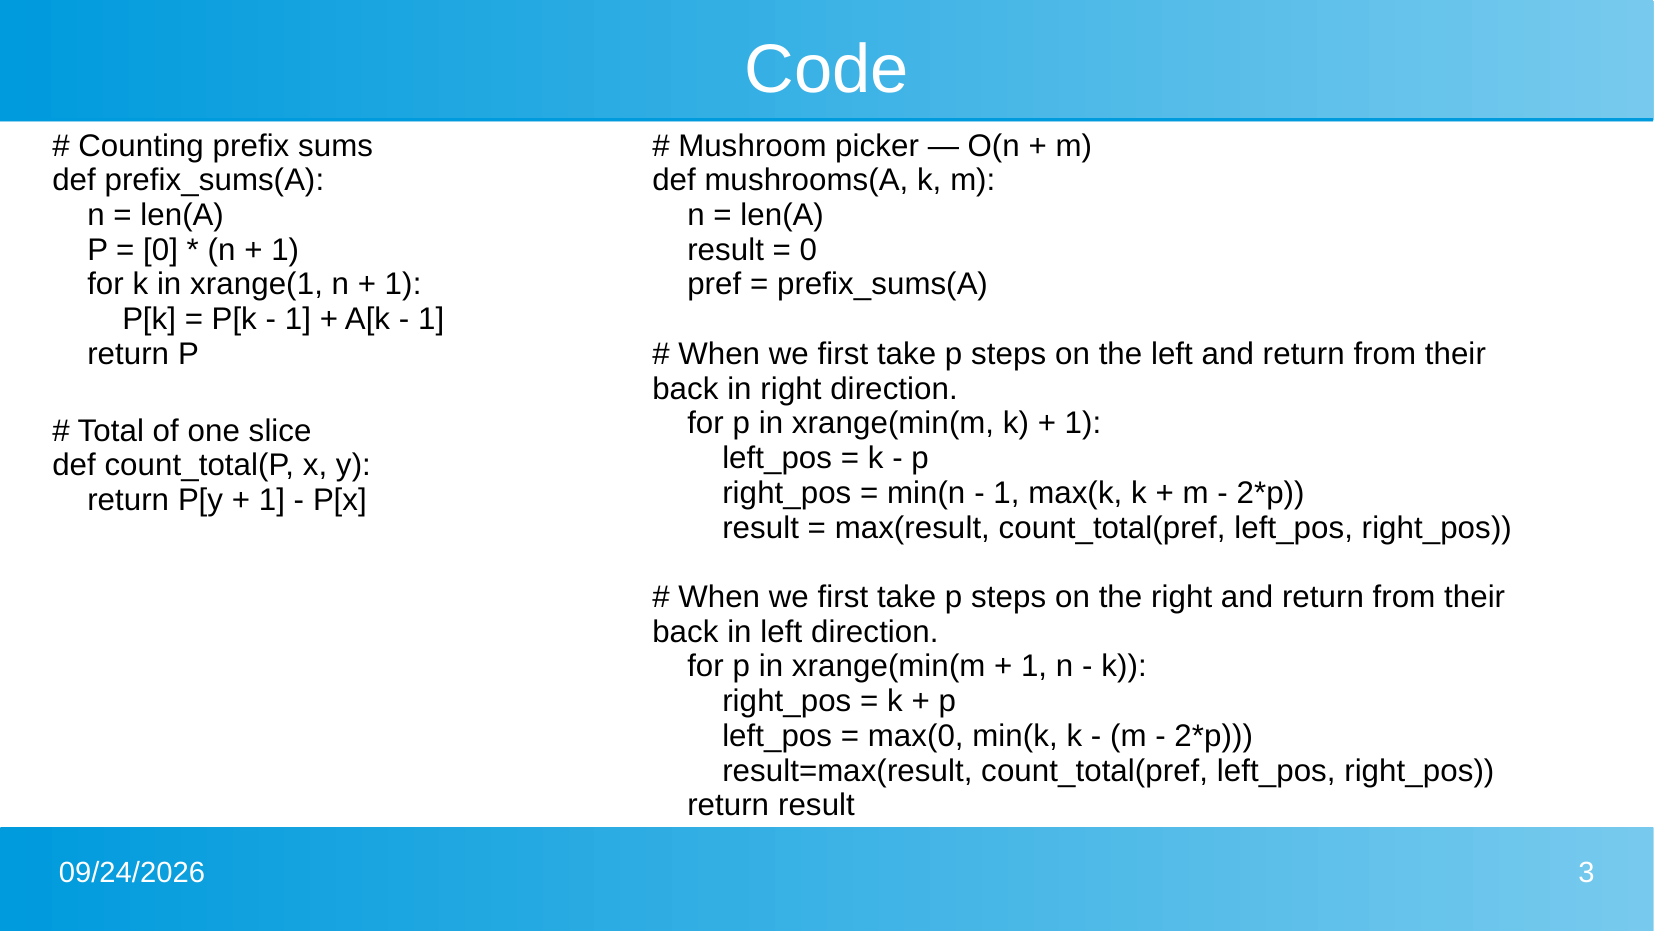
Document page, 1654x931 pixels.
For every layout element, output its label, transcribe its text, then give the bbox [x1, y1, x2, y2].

text_box # Mushroom picker — O(n + m) def mushrooms(A, k, m): n = len(A) result = 0 pref = prefix_sums(A) # When we first take p steps on the left and return from their back in right direction. for p in xrange(min(m, k) + 1): left_pos = k - p right_pos = min(n - 1, max(k, k + m - 2*p)) result = max(result, count_total(pref, left_pos, right_pos)) # When we first take p steps on the right and return from their back in left direction. for p in xrange(min(m + 1, n - k)): right_pos = k + p left_pos = max(0, min(k, k - (m - 2*p))) result=max(result, count_total(pref, left_pos, right_pos)) return result [637, 120, 1538, 830]
text_box # Counting preﬁx sums def prefix_sums(A): n = len(A) P = [0] * (n + 1) for k in xrange(1, n + 1): P[k] = P[k - 1] + A[k - 1] return P # Total of one slice def count_total(P, x, y): return P[y + 1] - P[x] [37, 120, 601, 646]
title Code [59, 29, 1595, 108]
